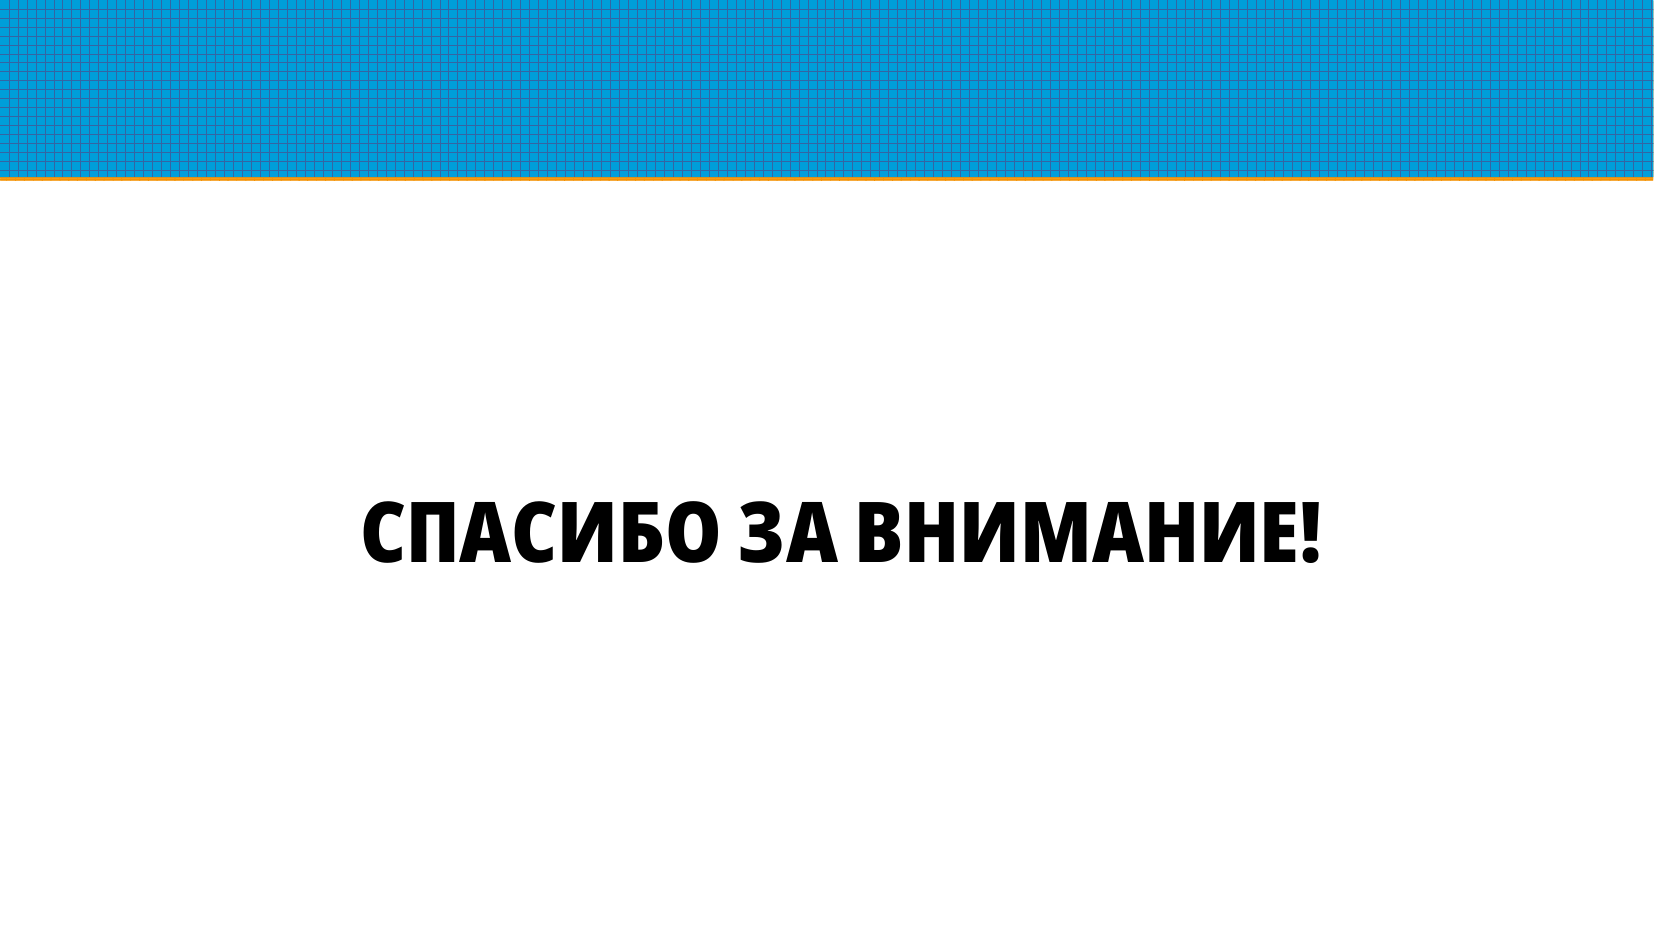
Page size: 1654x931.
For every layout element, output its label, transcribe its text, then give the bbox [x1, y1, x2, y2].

list СПАСИБО ЗА ВНИМАНИЕ! [324, 472, 1329, 621]
